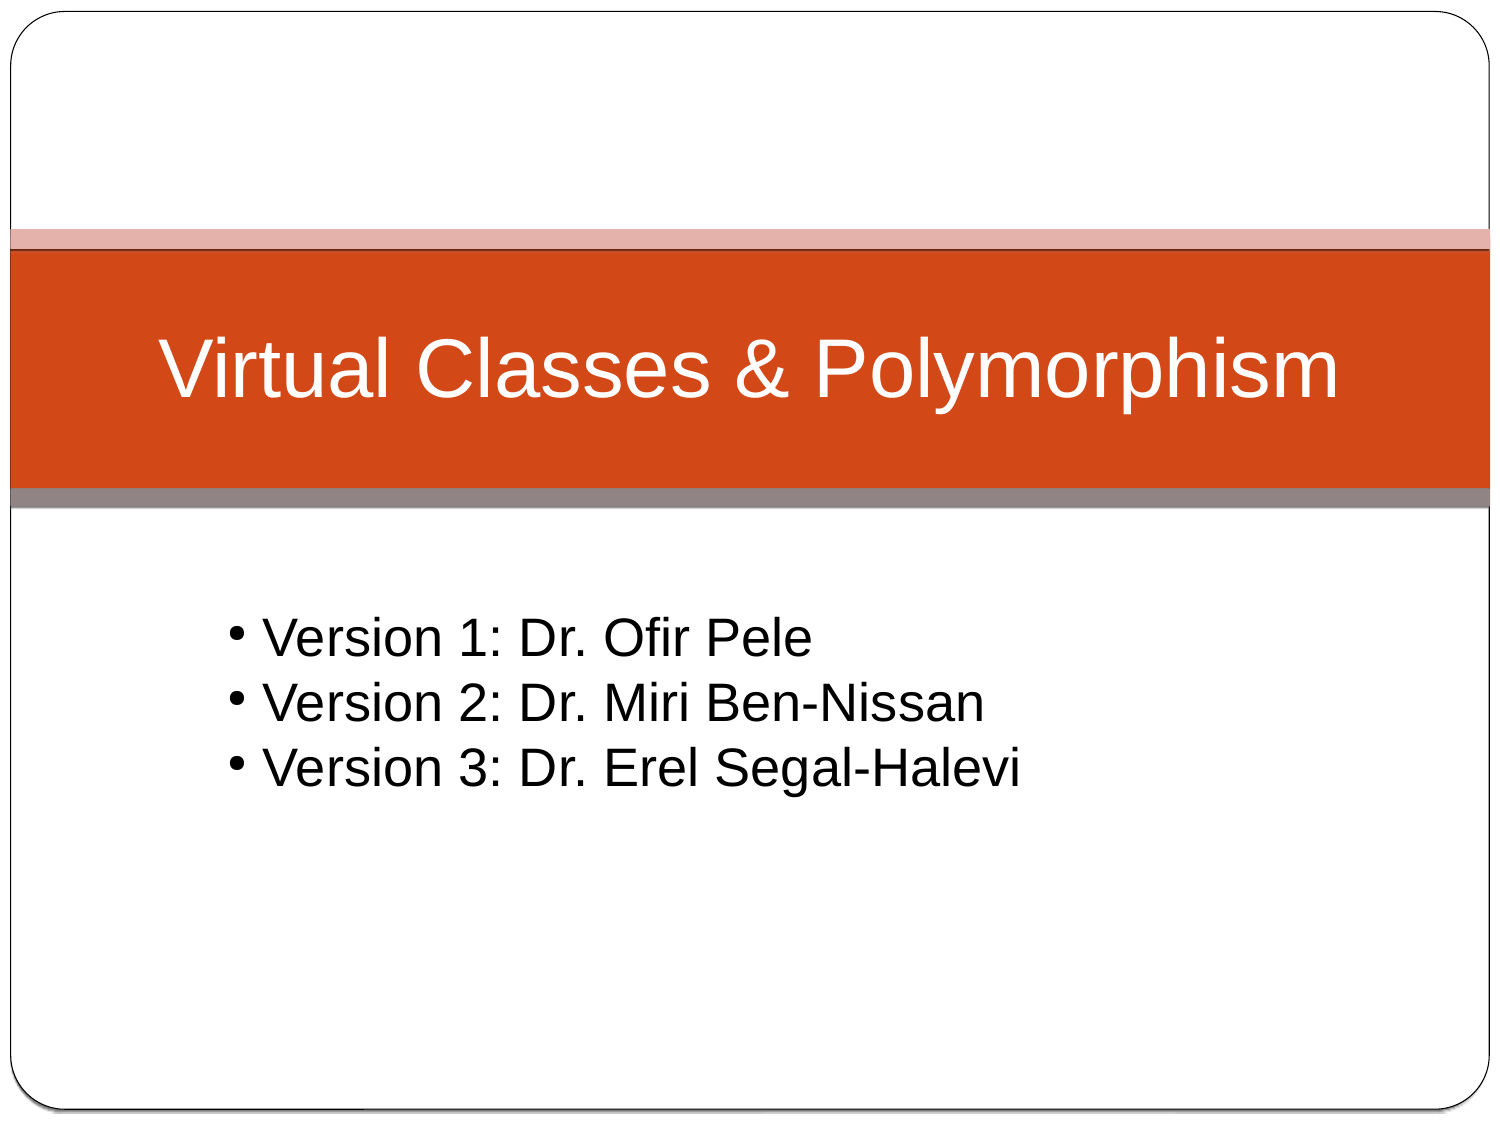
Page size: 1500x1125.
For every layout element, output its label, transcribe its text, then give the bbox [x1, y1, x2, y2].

text_box Version 1: Dr. Ofir Pele Version 2: Dr. Miri Ben-Nissan Version 3: Dr. Erel Segal-Halevi [212, 530, 1263, 793]
title Virtual Classes & Polymorphism [75, 247, 1425, 489]
